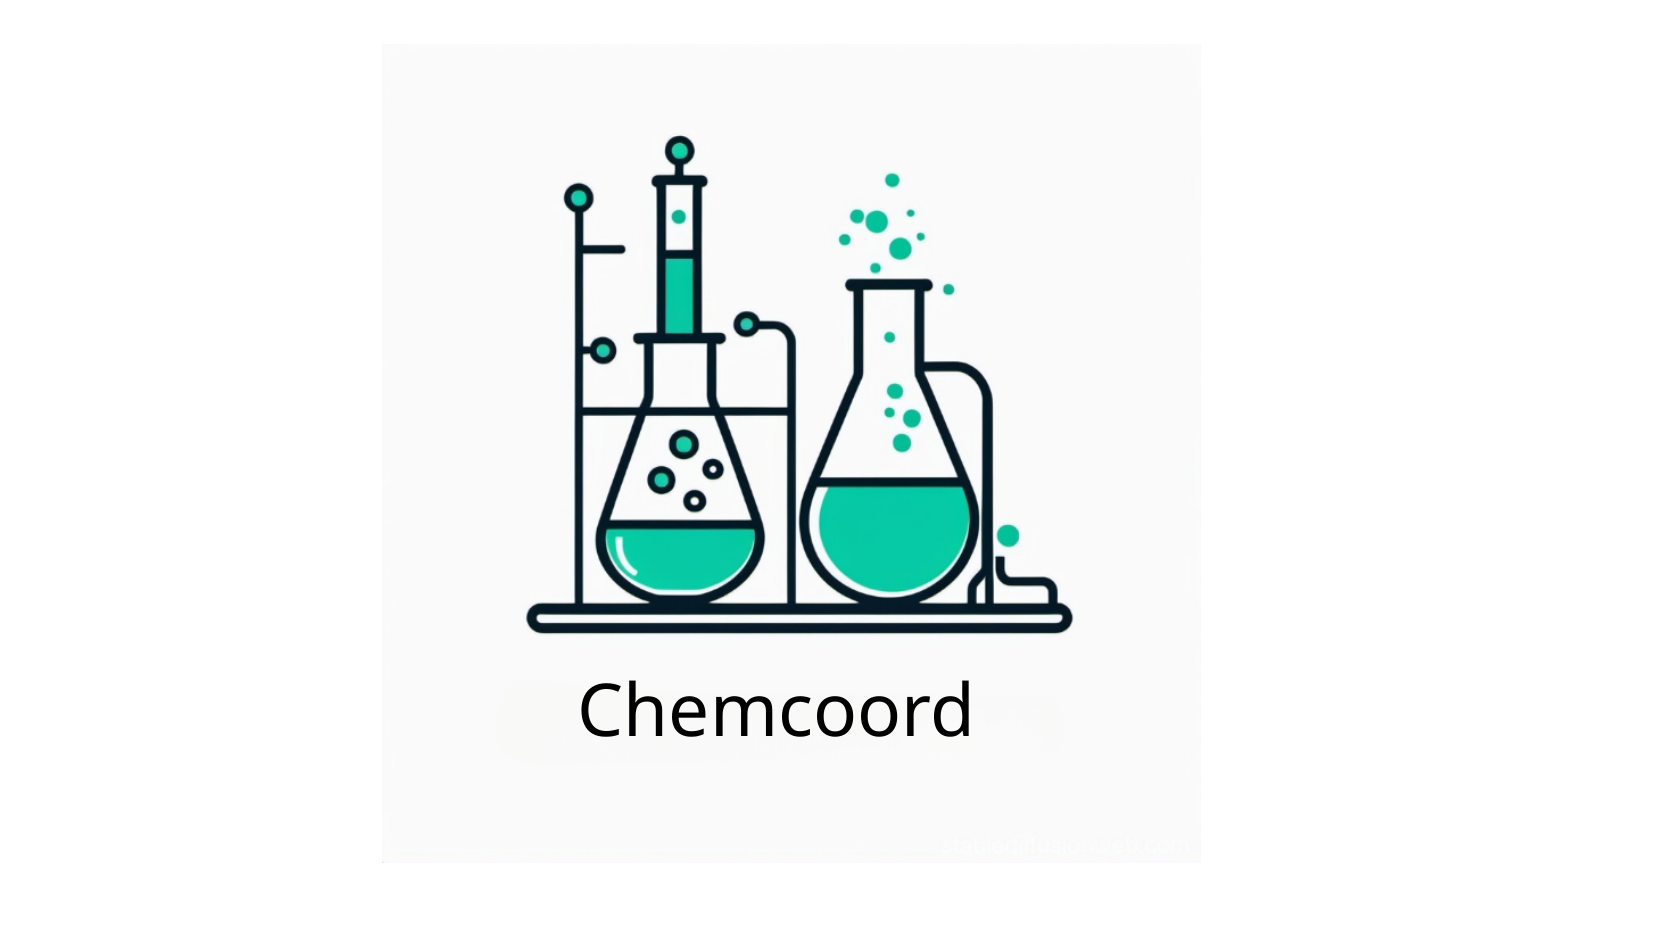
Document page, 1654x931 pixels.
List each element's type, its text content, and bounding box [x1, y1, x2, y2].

picture [382, 44, 1201, 863]
text_box Chemcoord [457, 651, 1096, 782]
